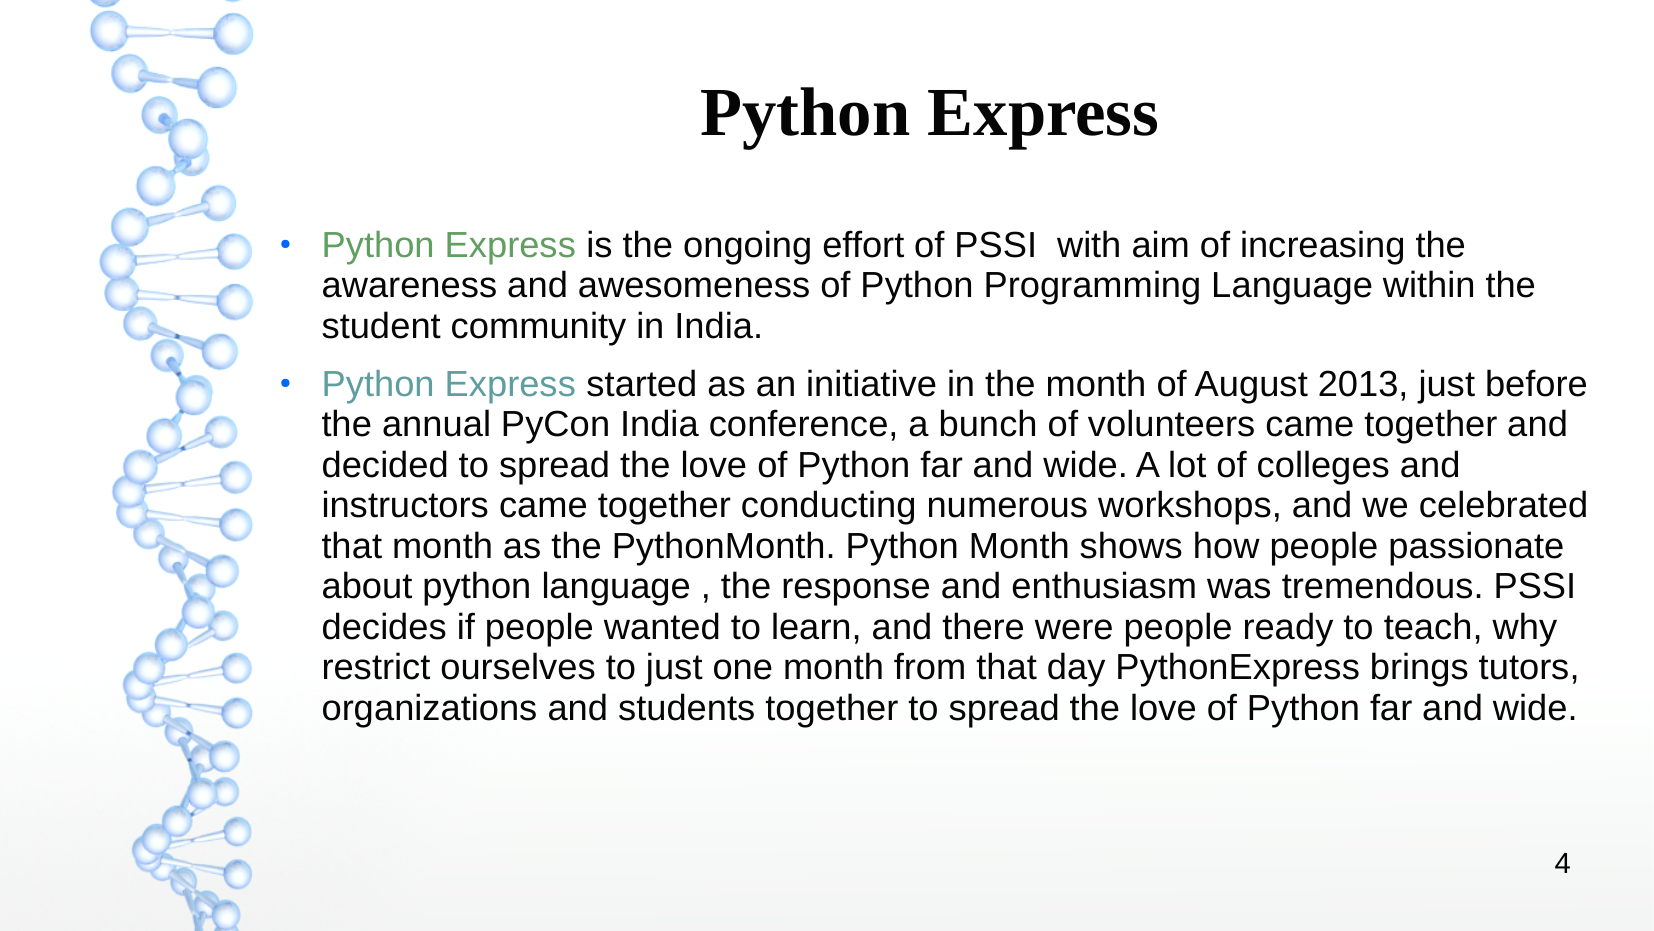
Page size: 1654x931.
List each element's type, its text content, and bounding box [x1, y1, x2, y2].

picture [0, 0, 1654, 931]
title Python Express [265, 35, 1595, 189]
list Python Express is the ongoing effort of PSSI with aim of increasing the awareness and awesomeness of Python Programming Language within the student community in India. Python Express started as an initiative in the month of August 2013, just before the annual PyCon India conference, a bunch of volunteers came together and decided to spread the love of Python far and wide. A lot of colleges and instructors came together conducting numerous workshops, and we celebrated that month as the PythonMonth. Python Month shows how people passionate about python language , the response and enthusiasm was tremendous. PSSI decides if people wanted to learn, and there were people ready to teach, why restrict ourselves to just one month from that day PythonExpress brings tutors, organizations and students together to spread the love of Python far and wide. [265, 224, 1595, 764]
